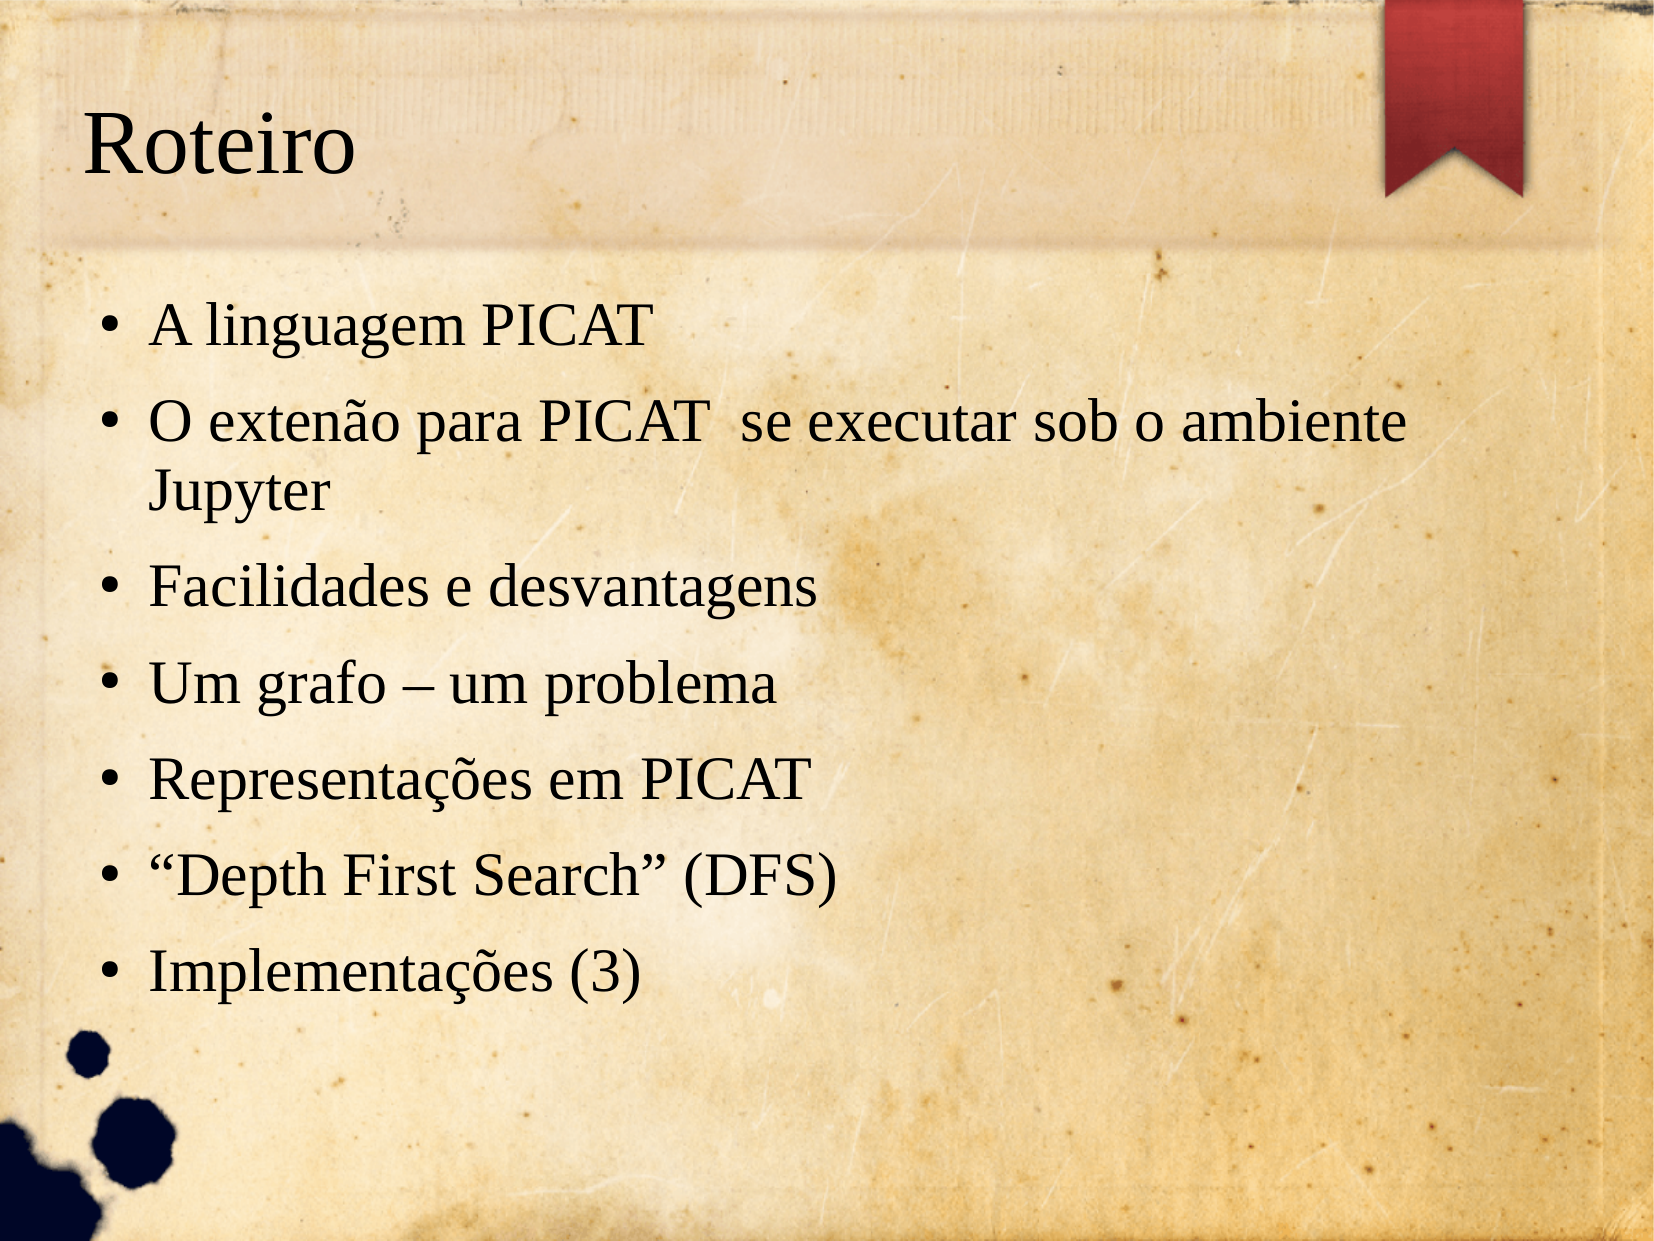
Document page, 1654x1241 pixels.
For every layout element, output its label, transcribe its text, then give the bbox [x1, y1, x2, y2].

list A linguagem PICAT O extenão para PICAT se executar sob o ambiente Jupyter Facilidades e desvantagens Um grafo – um problema Representações em PICAT “Depth First Search” (DFS) Implementações (3) [82, 290, 1538, 1010]
title Roteiro [82, 49, 1347, 237]
picture [0, 0, 1654, 1241]
